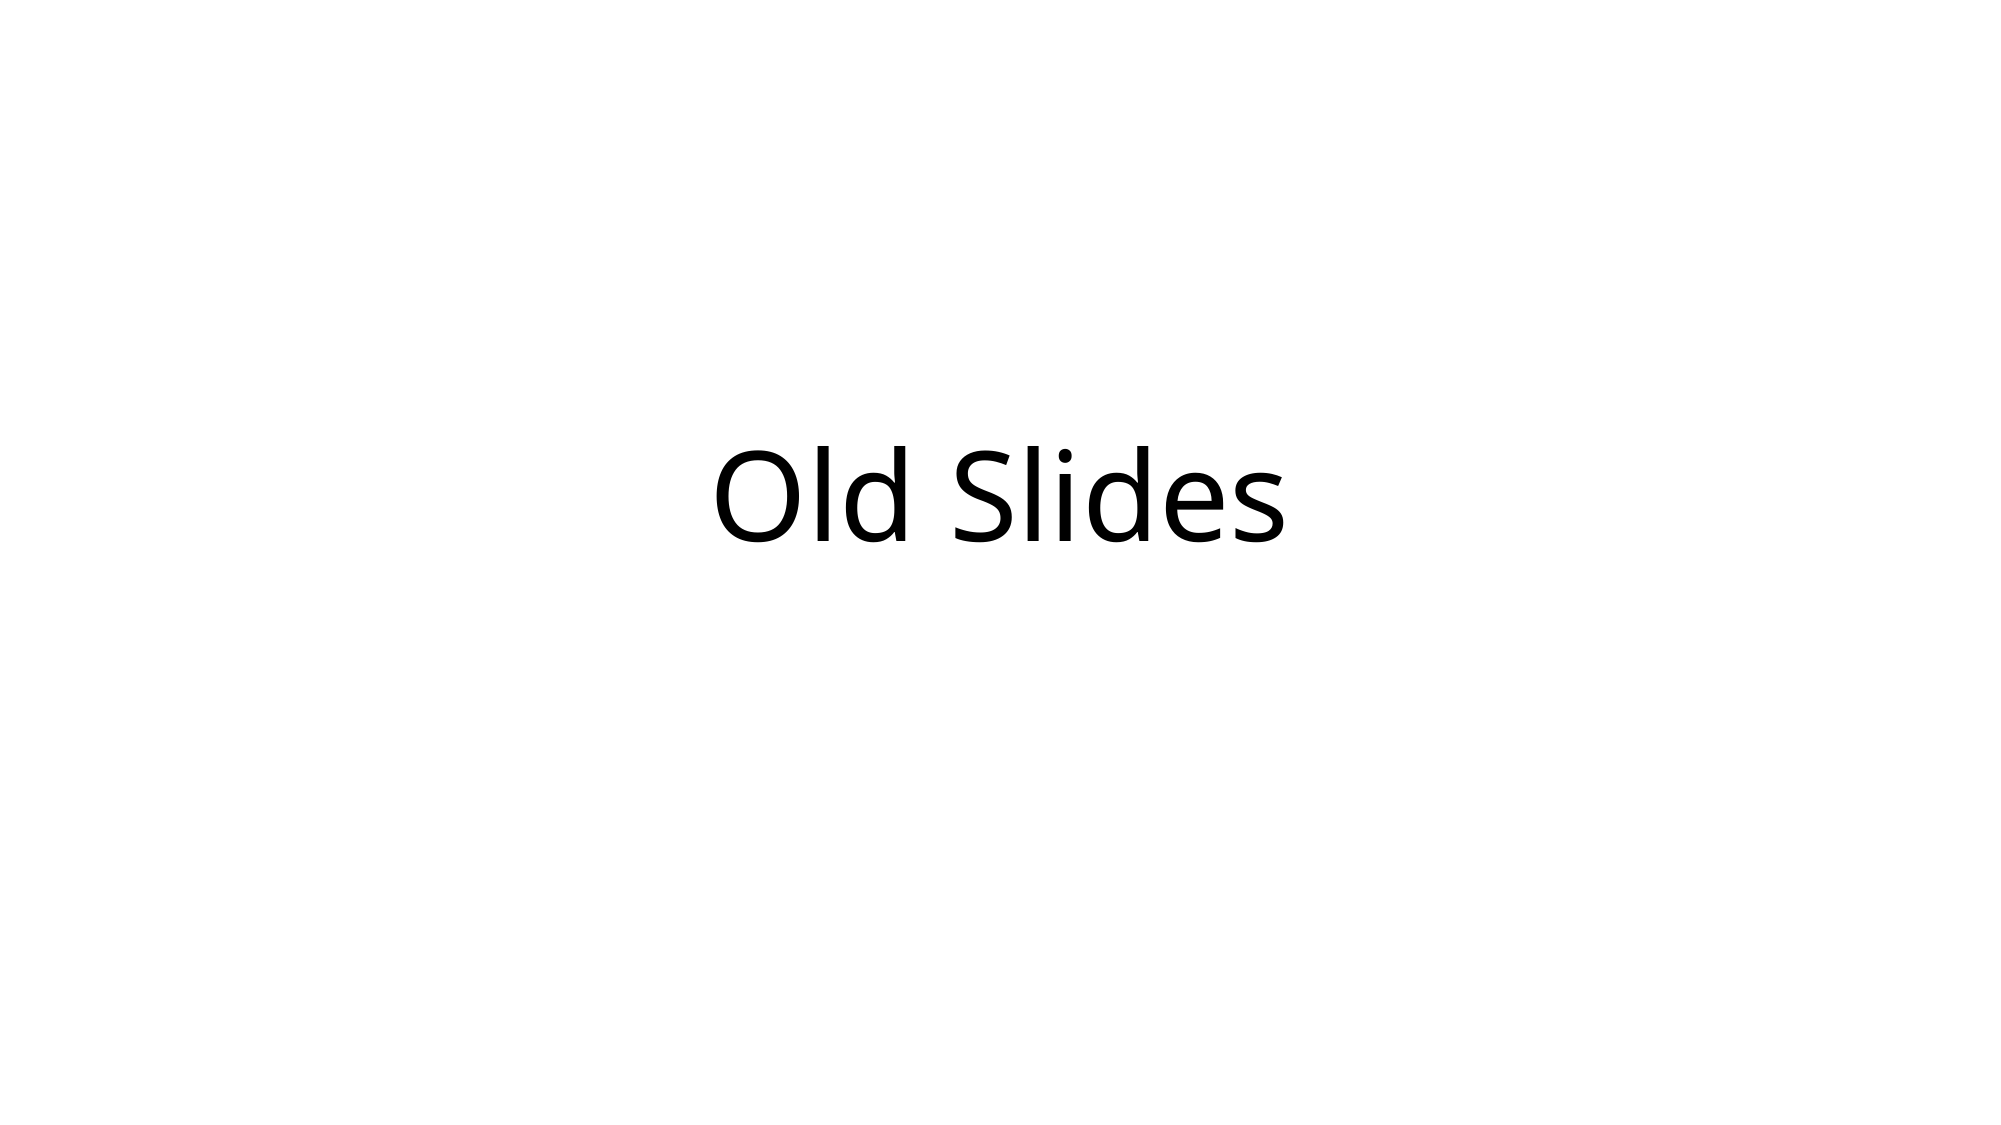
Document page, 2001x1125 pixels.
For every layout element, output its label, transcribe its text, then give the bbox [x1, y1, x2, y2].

title Old Slides [249, 184, 1750, 576]
